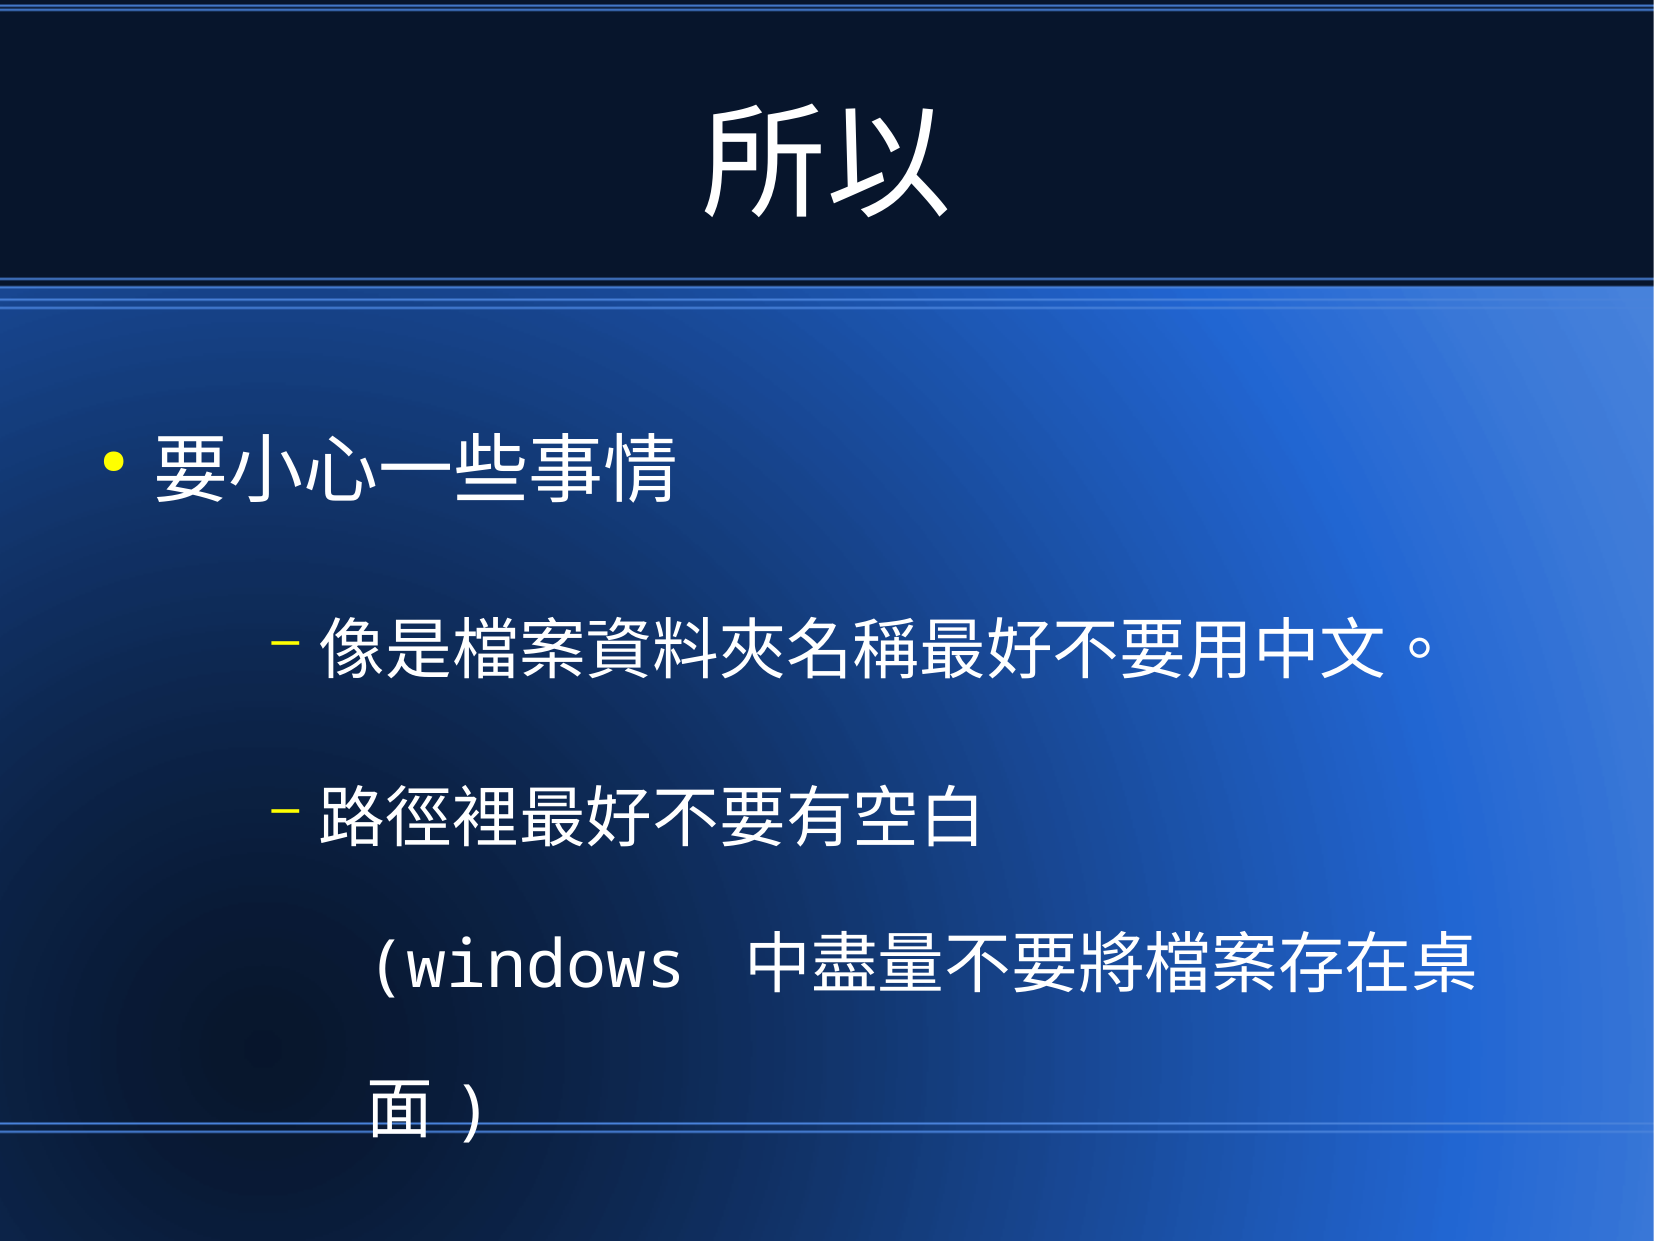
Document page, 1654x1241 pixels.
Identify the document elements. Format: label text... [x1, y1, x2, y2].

title 所以 [82, 49, 1571, 257]
picture [0, 0, 1654, 1241]
list 要小心一些事情 像是檔案資料夾名稱最好不要用中文。 路徑裡最好不要有空白 (windows 中盡量不要將檔案存在桌面) [82, 355, 1571, 1241]
